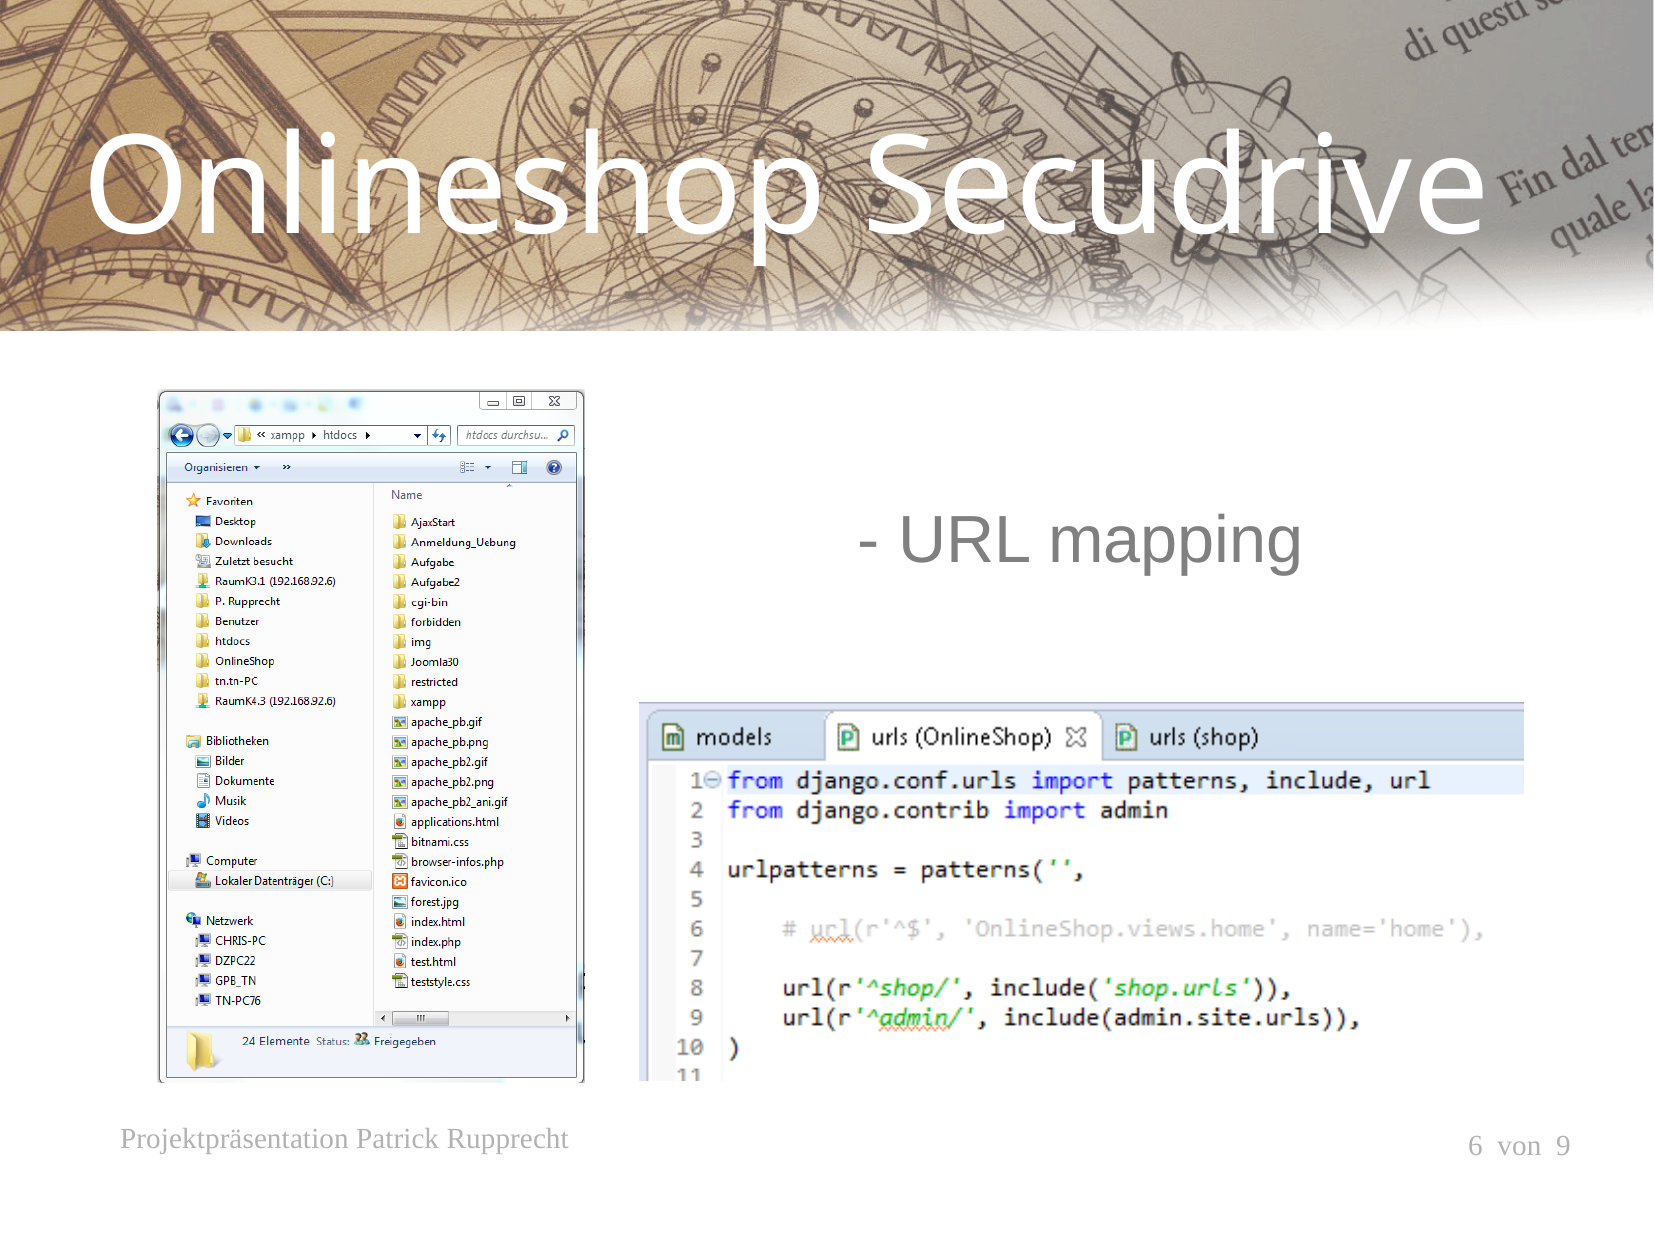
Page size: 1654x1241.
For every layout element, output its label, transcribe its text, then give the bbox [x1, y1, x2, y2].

picture [0, 0, 1654, 331]
picture [639, 702, 1524, 1081]
title Onlineshop Secudrive [82, 76, 1571, 284]
picture [157, 389, 585, 1083]
subtitle - URL mapping [649, 501, 1512, 652]
